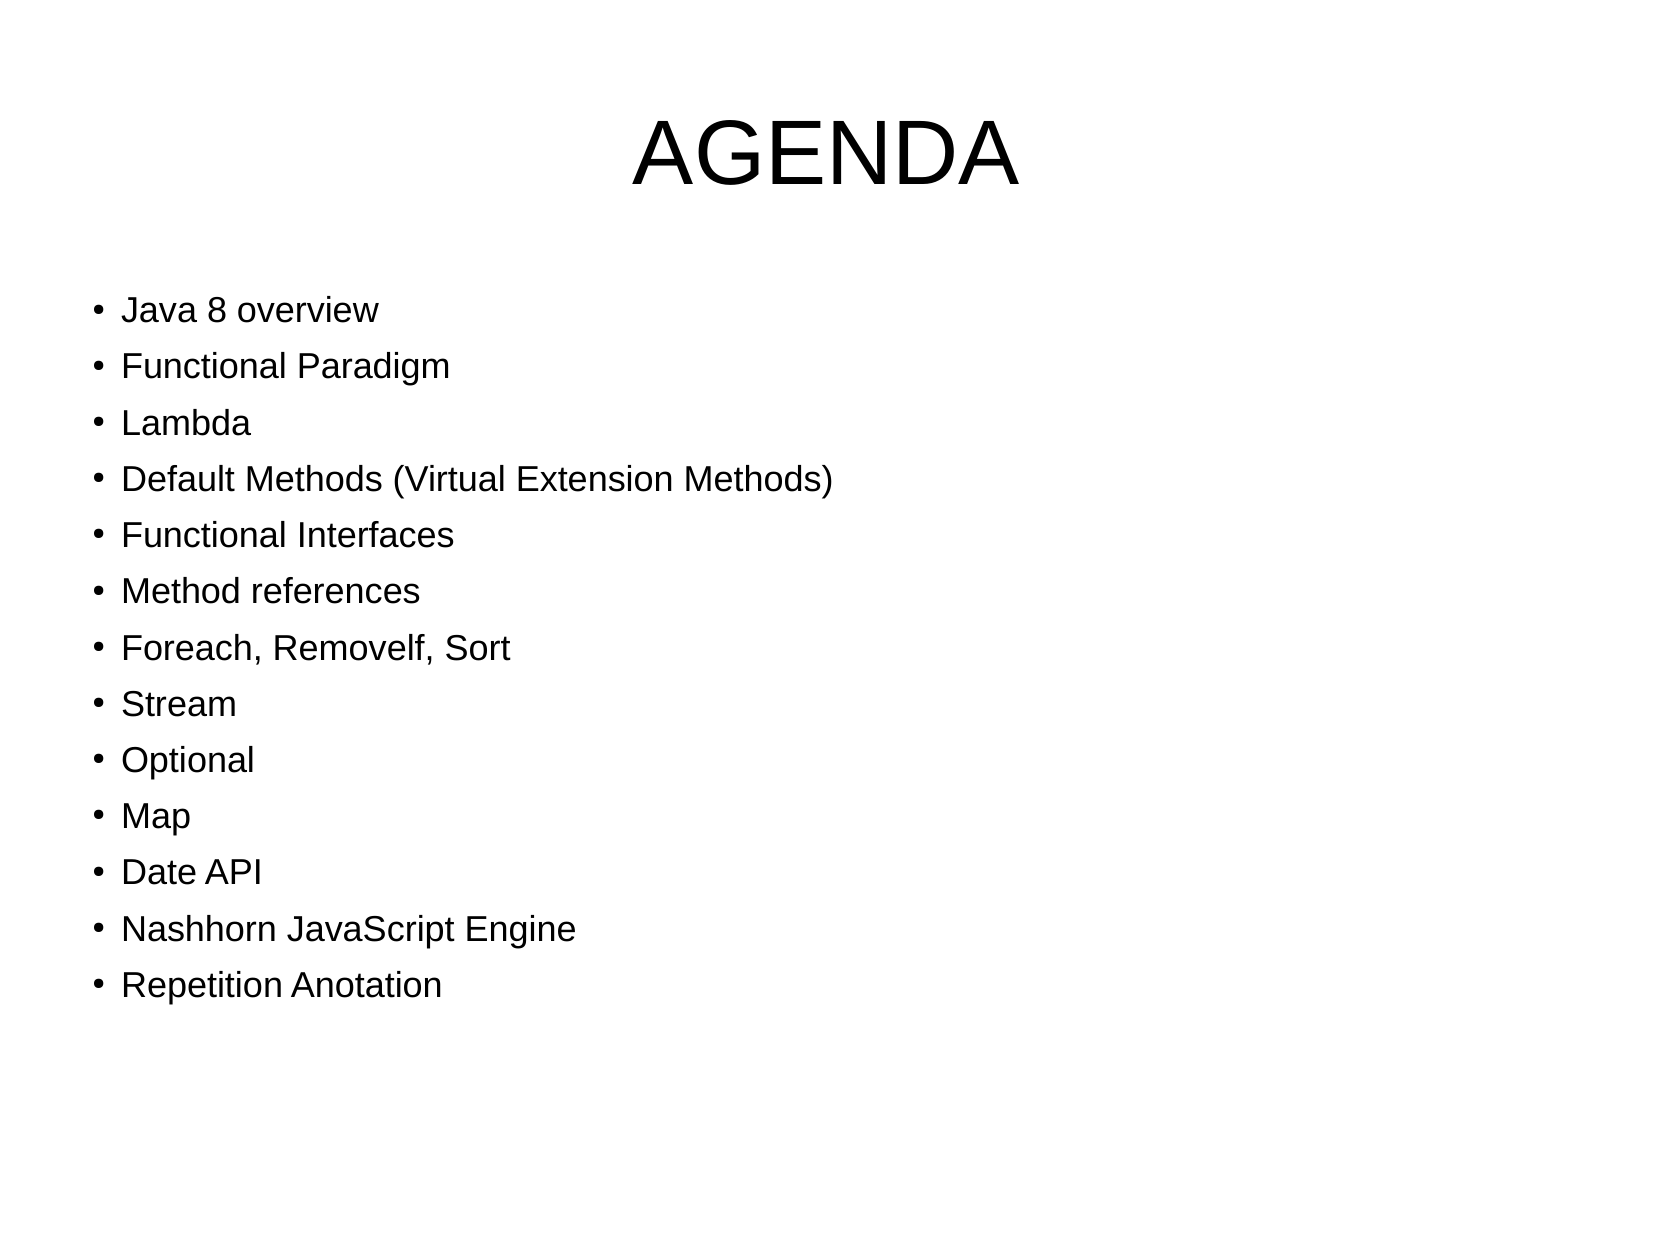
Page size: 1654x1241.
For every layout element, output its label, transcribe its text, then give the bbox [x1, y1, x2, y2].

title AGENDA [82, 49, 1571, 257]
list Java 8 overview Functional Paradigm Lambda Default Methods (Virtual Extension Methods) Functional Interfaces Method references Foreach, Removelf, Sort Stream Optional Map Date API Nashhorn JavaScript Engine Repetition Anotation [82, 290, 1571, 1010]
